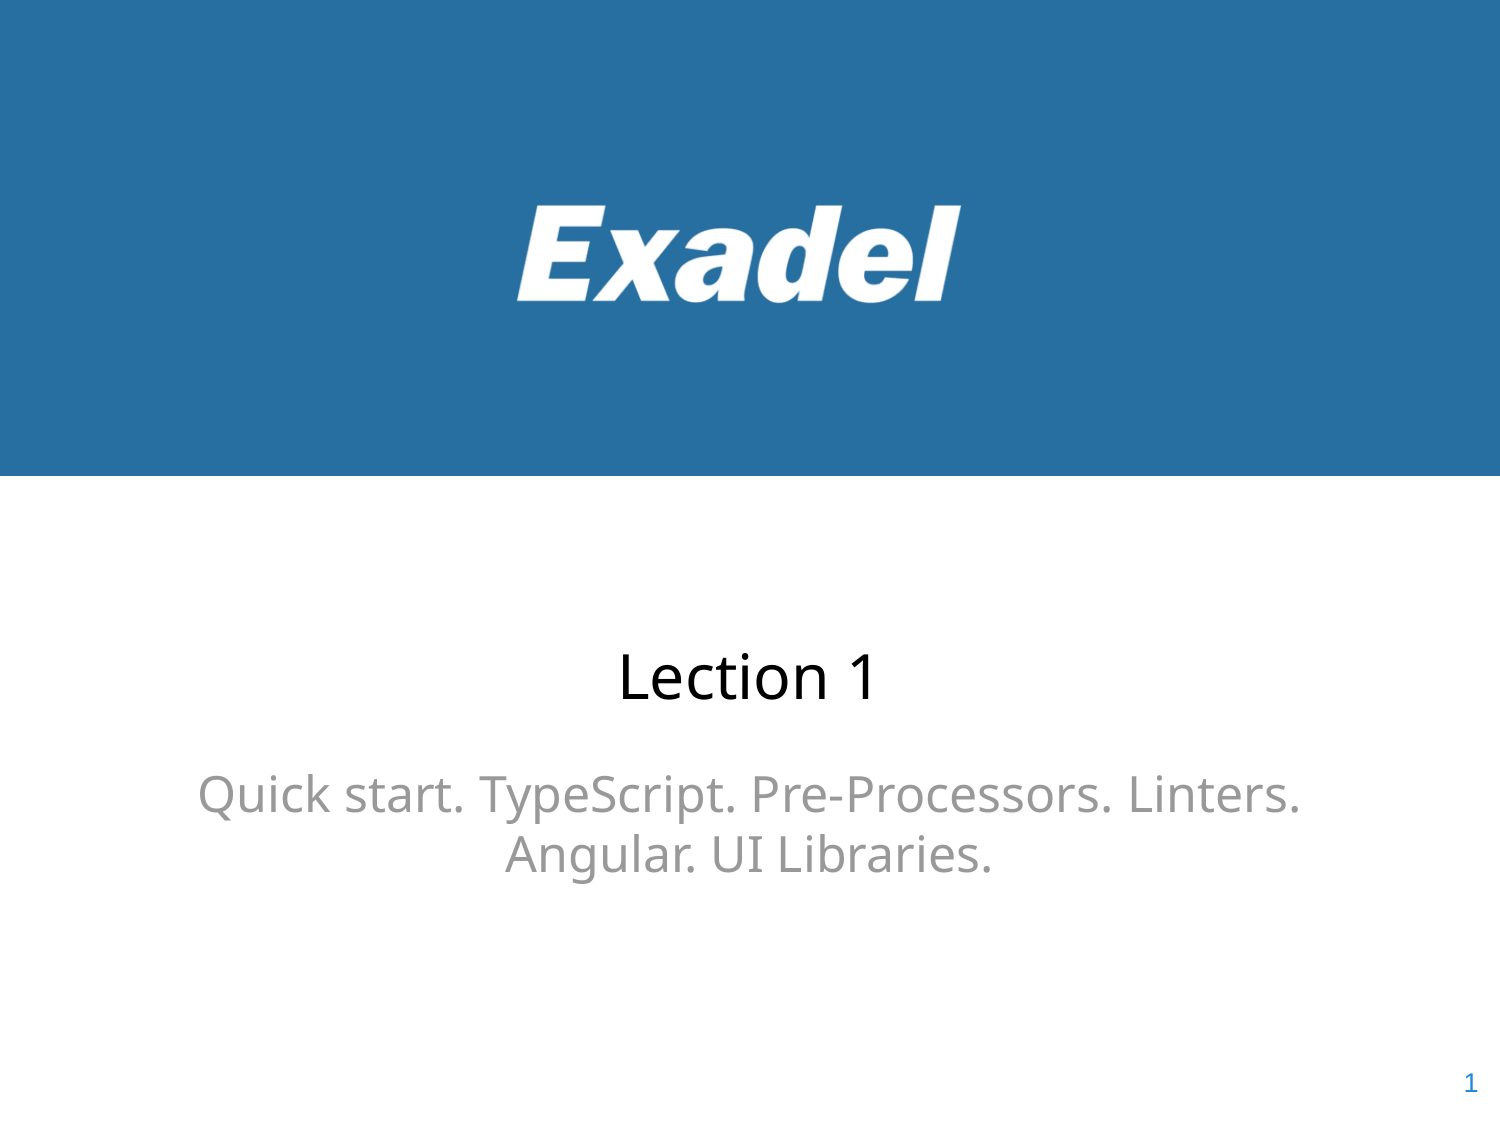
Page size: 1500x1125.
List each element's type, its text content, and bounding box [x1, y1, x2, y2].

picture [364, 136, 1136, 371]
subtitle Quick start. TypeScript. Pre-Processors. Linters. Angular. UI Libraries. [112, 747, 1388, 917]
title Lection 1 [112, 612, 1388, 728]
slide_number <number> [1403, 1038, 1494, 1125]
